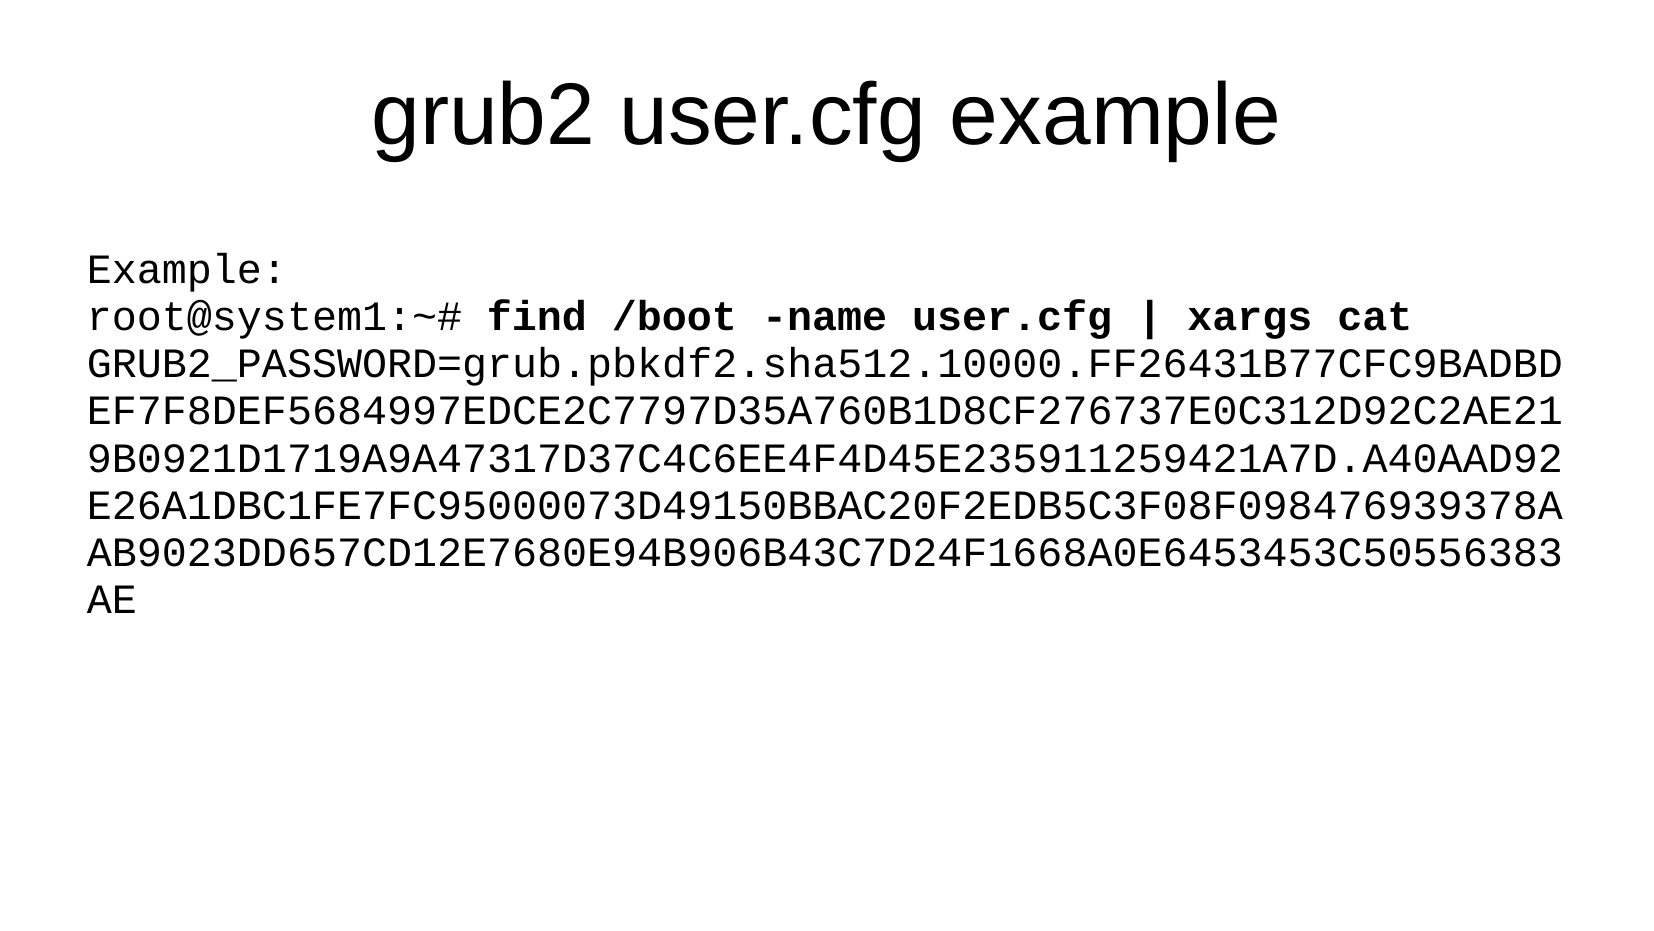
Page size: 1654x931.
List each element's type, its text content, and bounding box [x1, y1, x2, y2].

title grub2 user.cfg example [82, 37, 1571, 193]
text_box Example: root@system1:~# find /boot -name user.cfg | xargs cat GRUB2_PASSWORD=grub.pbkdf2.sha512.10000.FF26431B77CFC9BADBDEF7F8DEF5684997EDCE2C7797D35A760B1D8CF276737E0C312D92C2AE219B0921D1719A9A47317D37C4C6EE4F4D45E235911259421A7D.A40AAD92E26A1DBC1FE7FC95000073D49150BBAC20F2EDB5C3F08F098476939378AAB9023DD657CD12E7680E94B906B43C7D24F1668A0E6453453C50556383AE [86, 248, 1576, 702]
